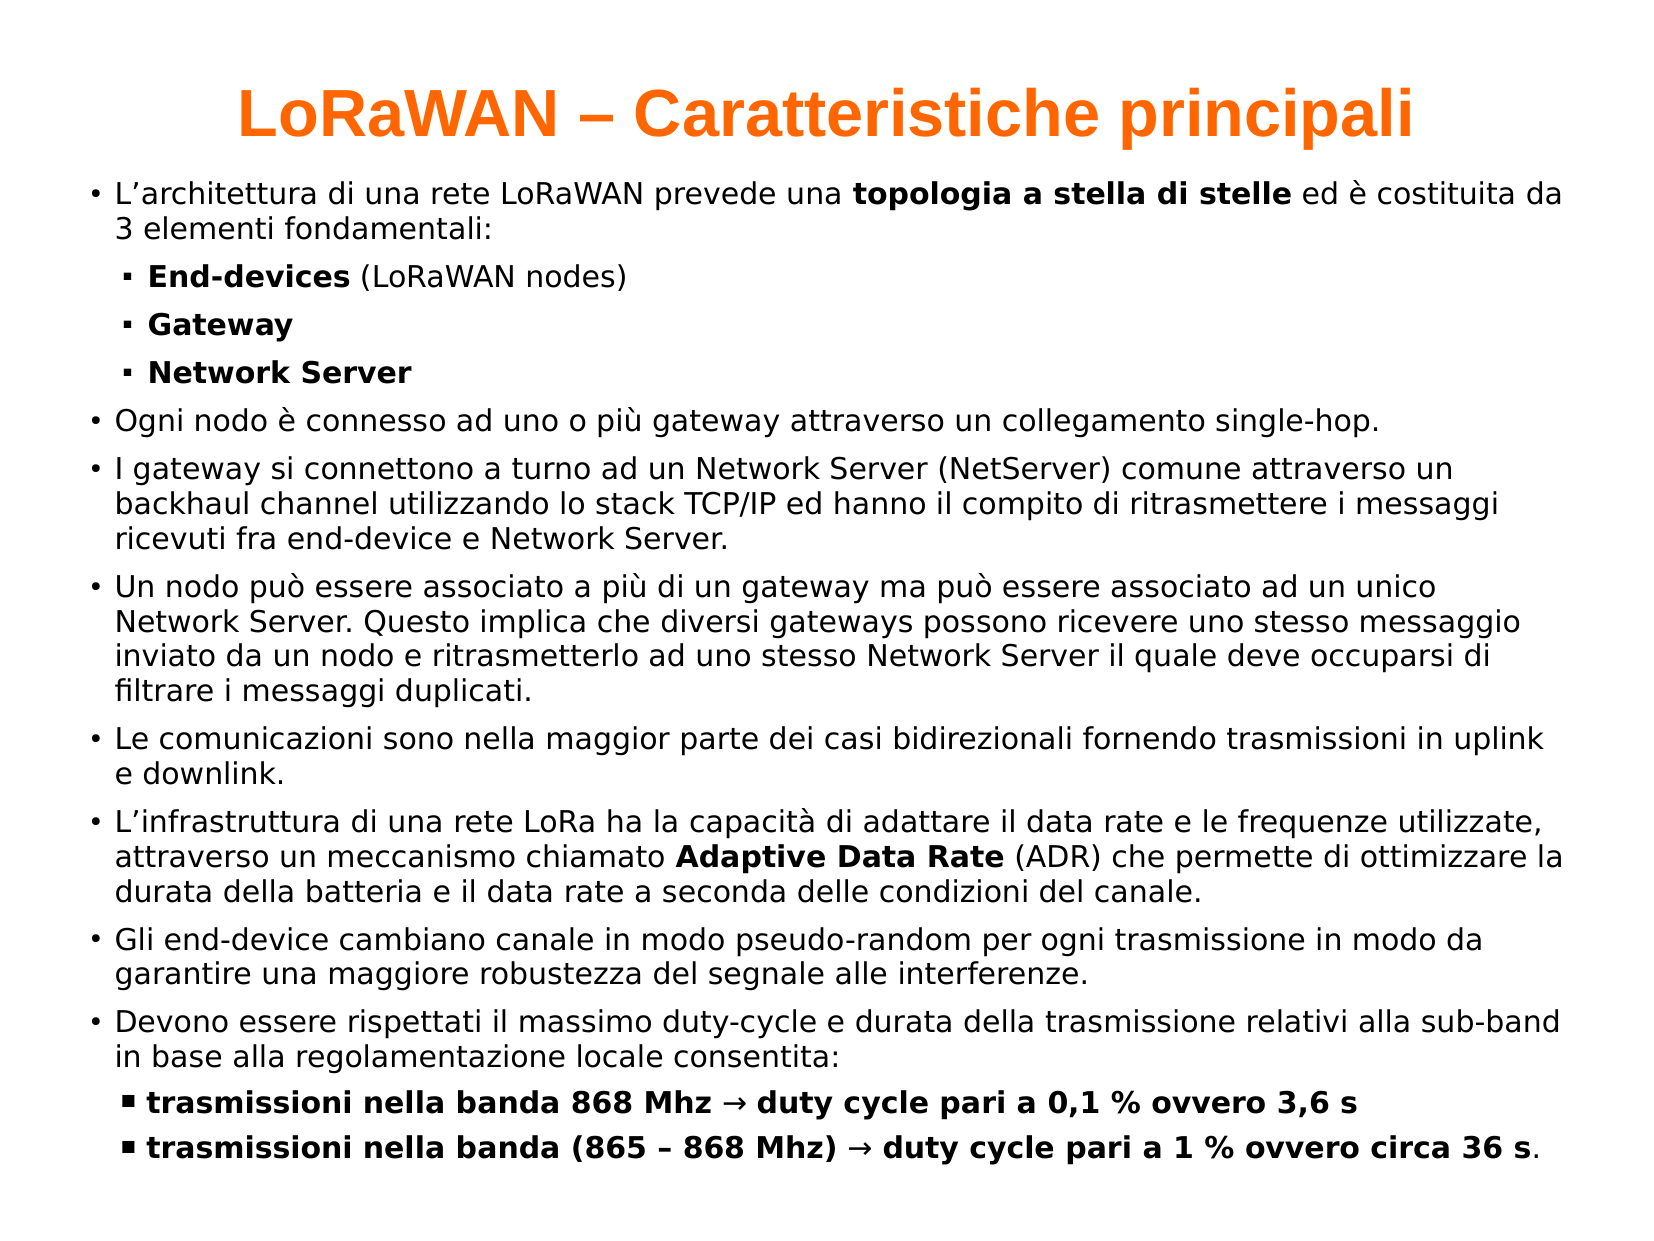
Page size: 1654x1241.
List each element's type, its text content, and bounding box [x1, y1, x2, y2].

title LoRaWAN – Caratteristiche principali [82, 49, 1571, 177]
list L’architettura di una rete LoRaWAN prevede una topologia a stella di stelle ed è costituita da 3 elementi fondamentali: End-devices (LoRaWAN nodes) Gateway Network Server Ogni nodo è connesso ad uno o più gateway attraverso un collegamento single-hop. I gateway si connettono a turno ad un Network Server (NetServer) comune attraverso un backhaul channel utilizzando lo stack TCP/IP ed hanno il compito di ritrasmettere i messaggi ricevuti fra end-device e Network Server. Un nodo può essere associato a più di un gateway ma può essere associato ad un unico Network Server. Questo implica che diversi gateways possono ricevere uno stesso messaggio inviato da un nodo e ritrasmetterlo ad uno stesso Network Server il quale deve occuparsi di filtrare i messaggi duplicati. Le comunicazioni sono nella maggior parte dei casi bidirezionali fornendo trasmissioni in uplink e downlink. L’infrastruttura di una rete LoRa ha la capacità di adattare il data rate e le frequenze utilizzate, attraverso un meccanismo chiamato Adaptive Data Rate (ADR) che permette di ottimizzare la durata della batteria e il data rate a seconda delle condizioni del canale. Gli end-device cambiano canale in modo pseudo-random per ogni trasmissione in modo da garantire una maggiore robustezza del segnale alle interferenze. Devono essere rispettati il massimo duty-cycle e durata della trasmissione relativi alla sub-band in base alla regolamentazione locale consentita: trasmissioni nella banda 868 Mhz → duty cycle pari a 0,1 % ovvero 3,6 s trasmissioni nella banda (865 – 868 Mhz) → duty cycle pari a 1 % ovvero circa 36 s. [82, 177, 1571, 1229]
